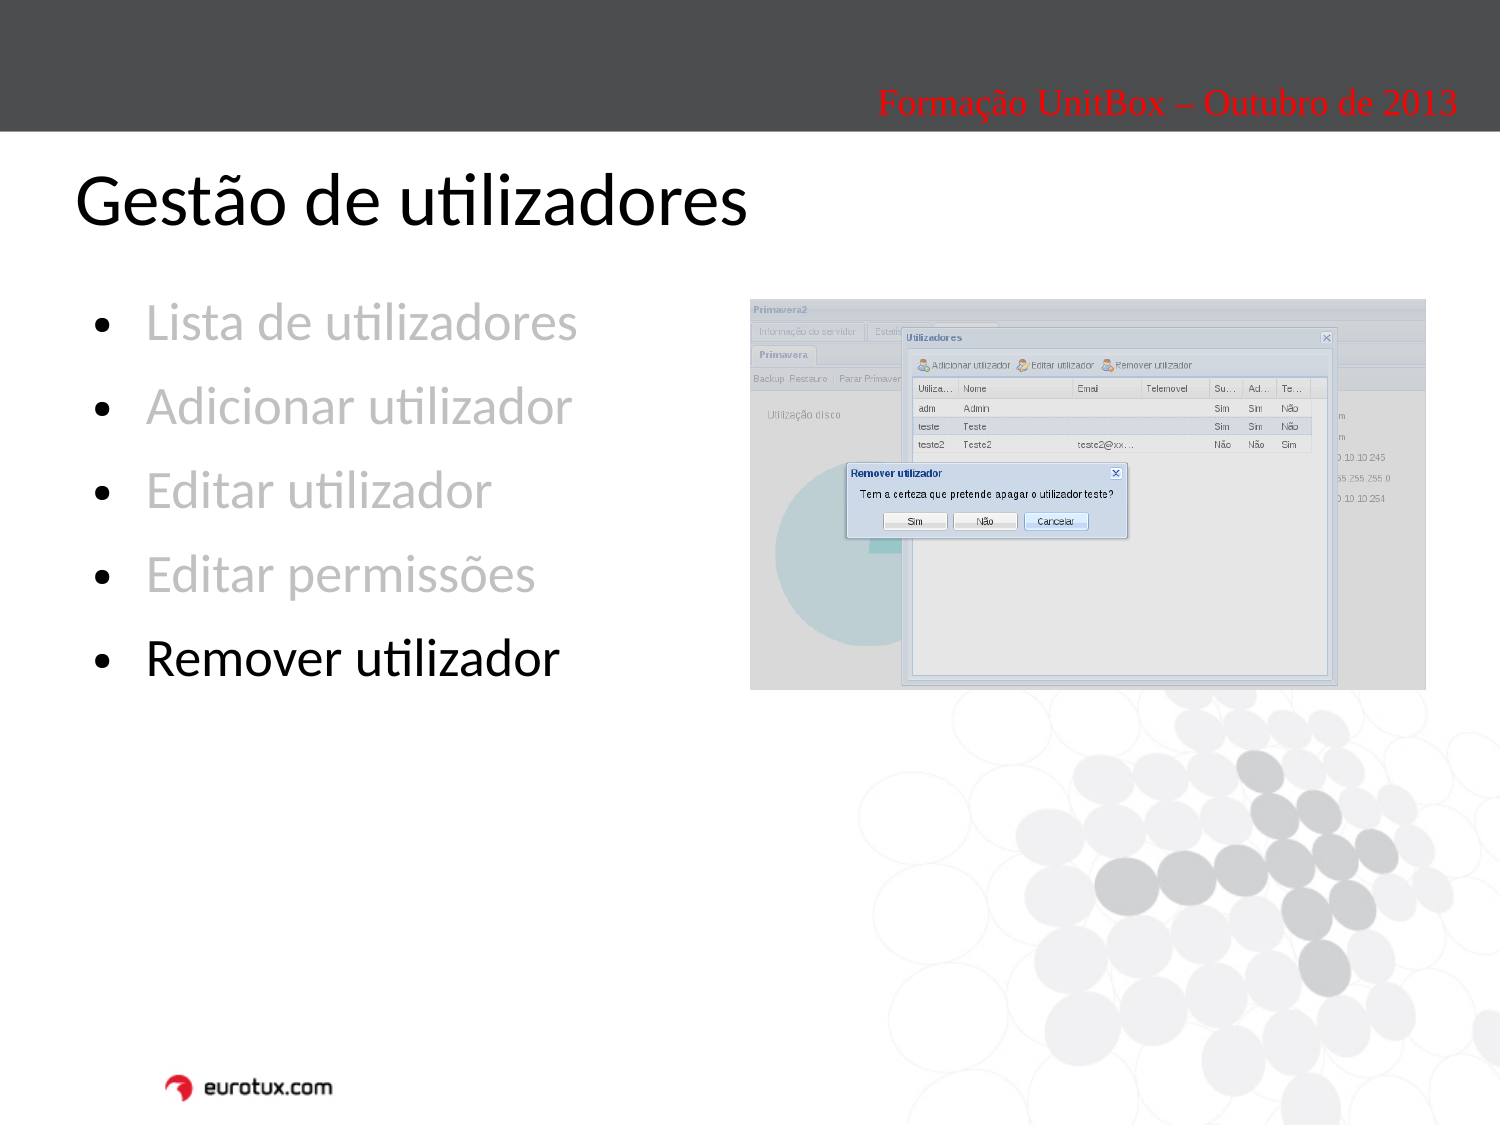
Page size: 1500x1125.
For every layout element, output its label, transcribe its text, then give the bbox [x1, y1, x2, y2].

list Lista de utilizadores Adicionar utilizador Editar utilizador Editar permissões Remover utilizador [75, 299, 734, 1043]
title Gestão de utilizadores [75, 112, 1425, 301]
picture [0, 0, 1500, 1125]
